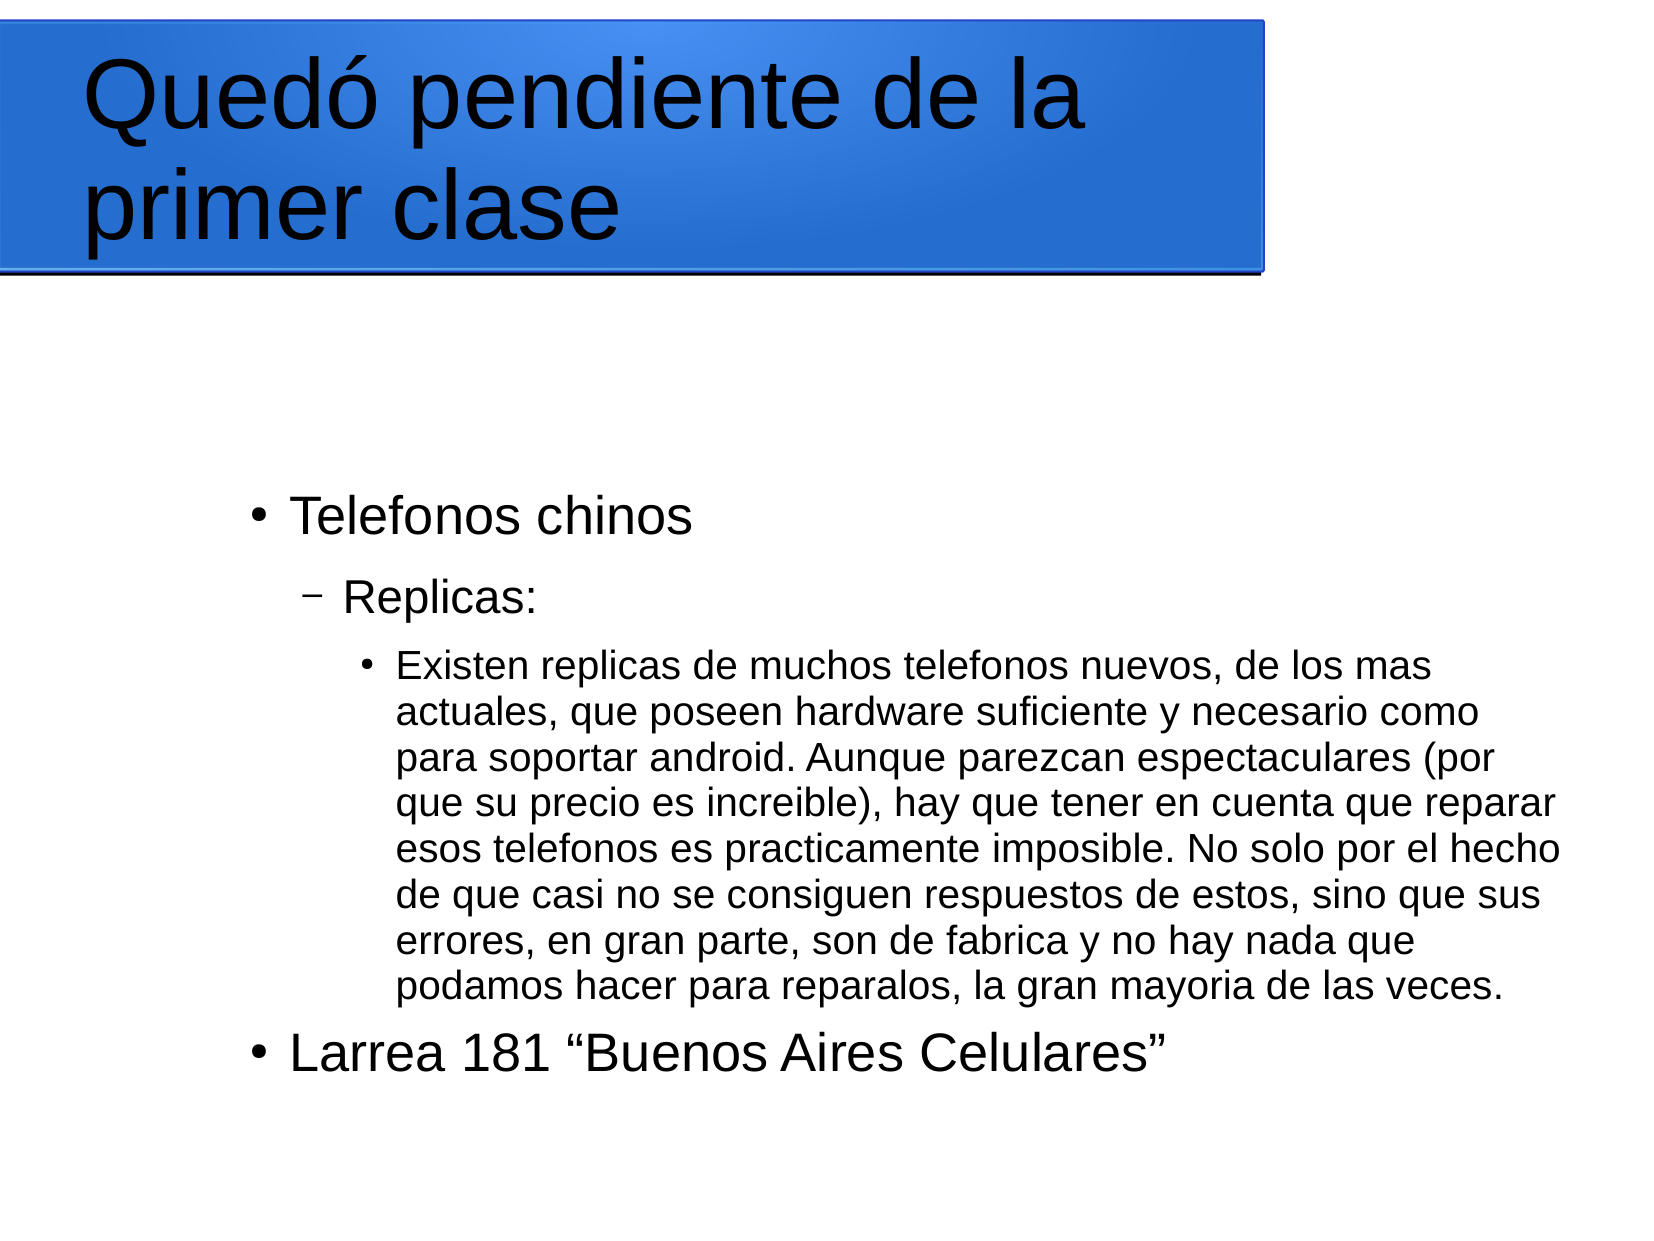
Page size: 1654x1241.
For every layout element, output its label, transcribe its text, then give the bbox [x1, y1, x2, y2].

list Telefonos chinos Replicas: Existen replicas de muchos telefonos nuevos, de los mas actuales, que poseen hardware suficiente y necesario como para soportar android. Aunque parezcan espectaculares (por que su precio es increible), hay que tener en cuenta que reparar esos telefonos es practicamente imposible. No solo por el hecho de que casi no se consiguen respuestos de estos, sino que sus errores, en gran parte, son de fabrica y no hay nada que podamos hacer para reparalos, la gran mayoria de las veces. Larrea 181 “Buenos Aires Celulares” [236, 401, 1571, 1099]
title Quedó pendiente de la primer clase [82, 38, 1235, 261]
